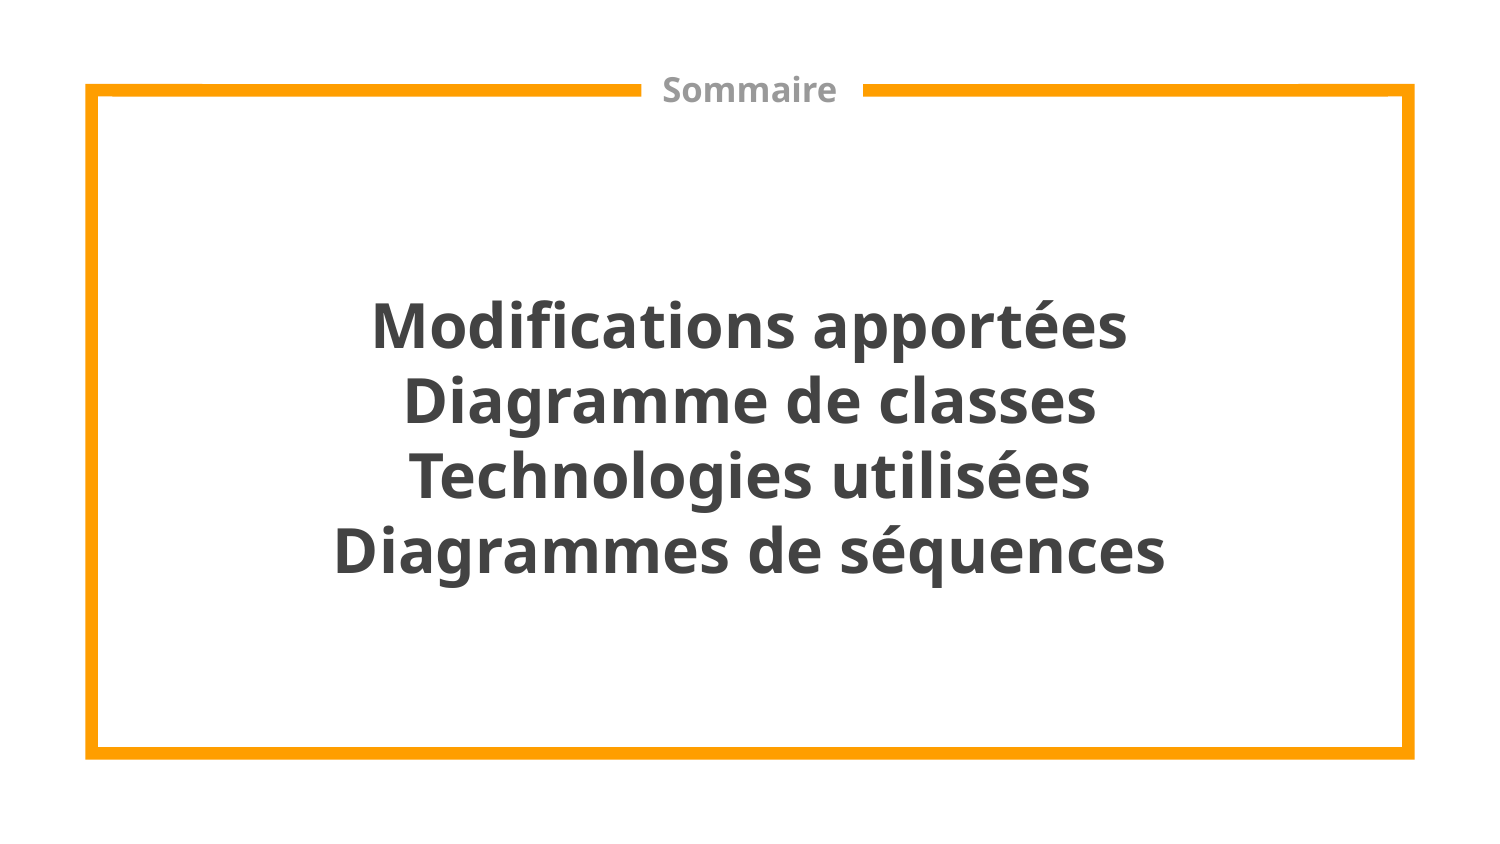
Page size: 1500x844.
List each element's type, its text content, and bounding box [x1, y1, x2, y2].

list Modifications apportées Diagramme de classes Technologies utilisées Diagrammes de séquences [209, 243, 1291, 601]
title Sommaire [641, 53, 859, 135]
